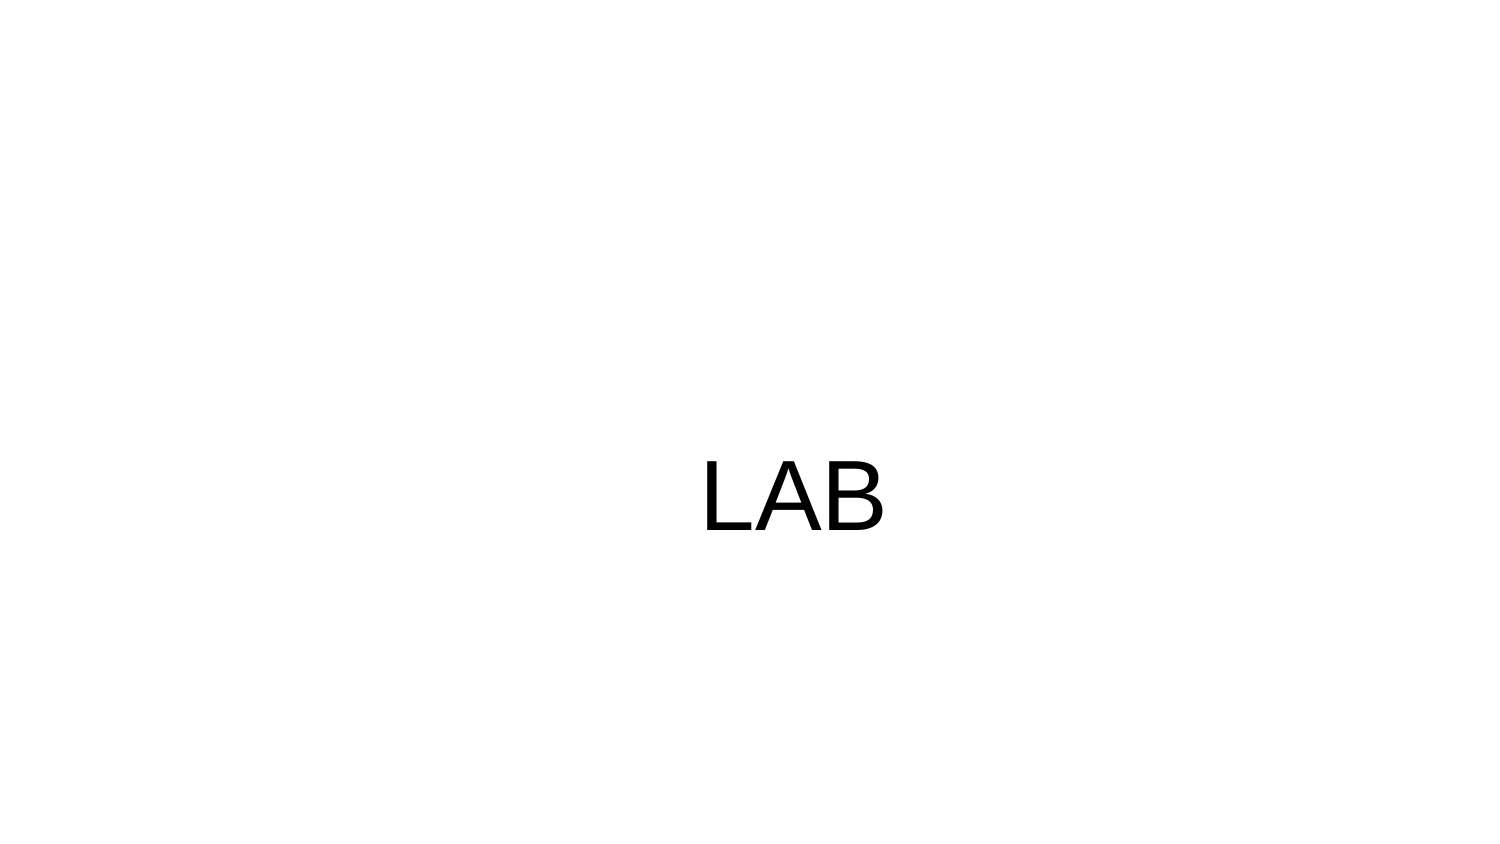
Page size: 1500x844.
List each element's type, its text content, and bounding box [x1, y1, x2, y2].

text_box LAB [268, 175, 1324, 695]
